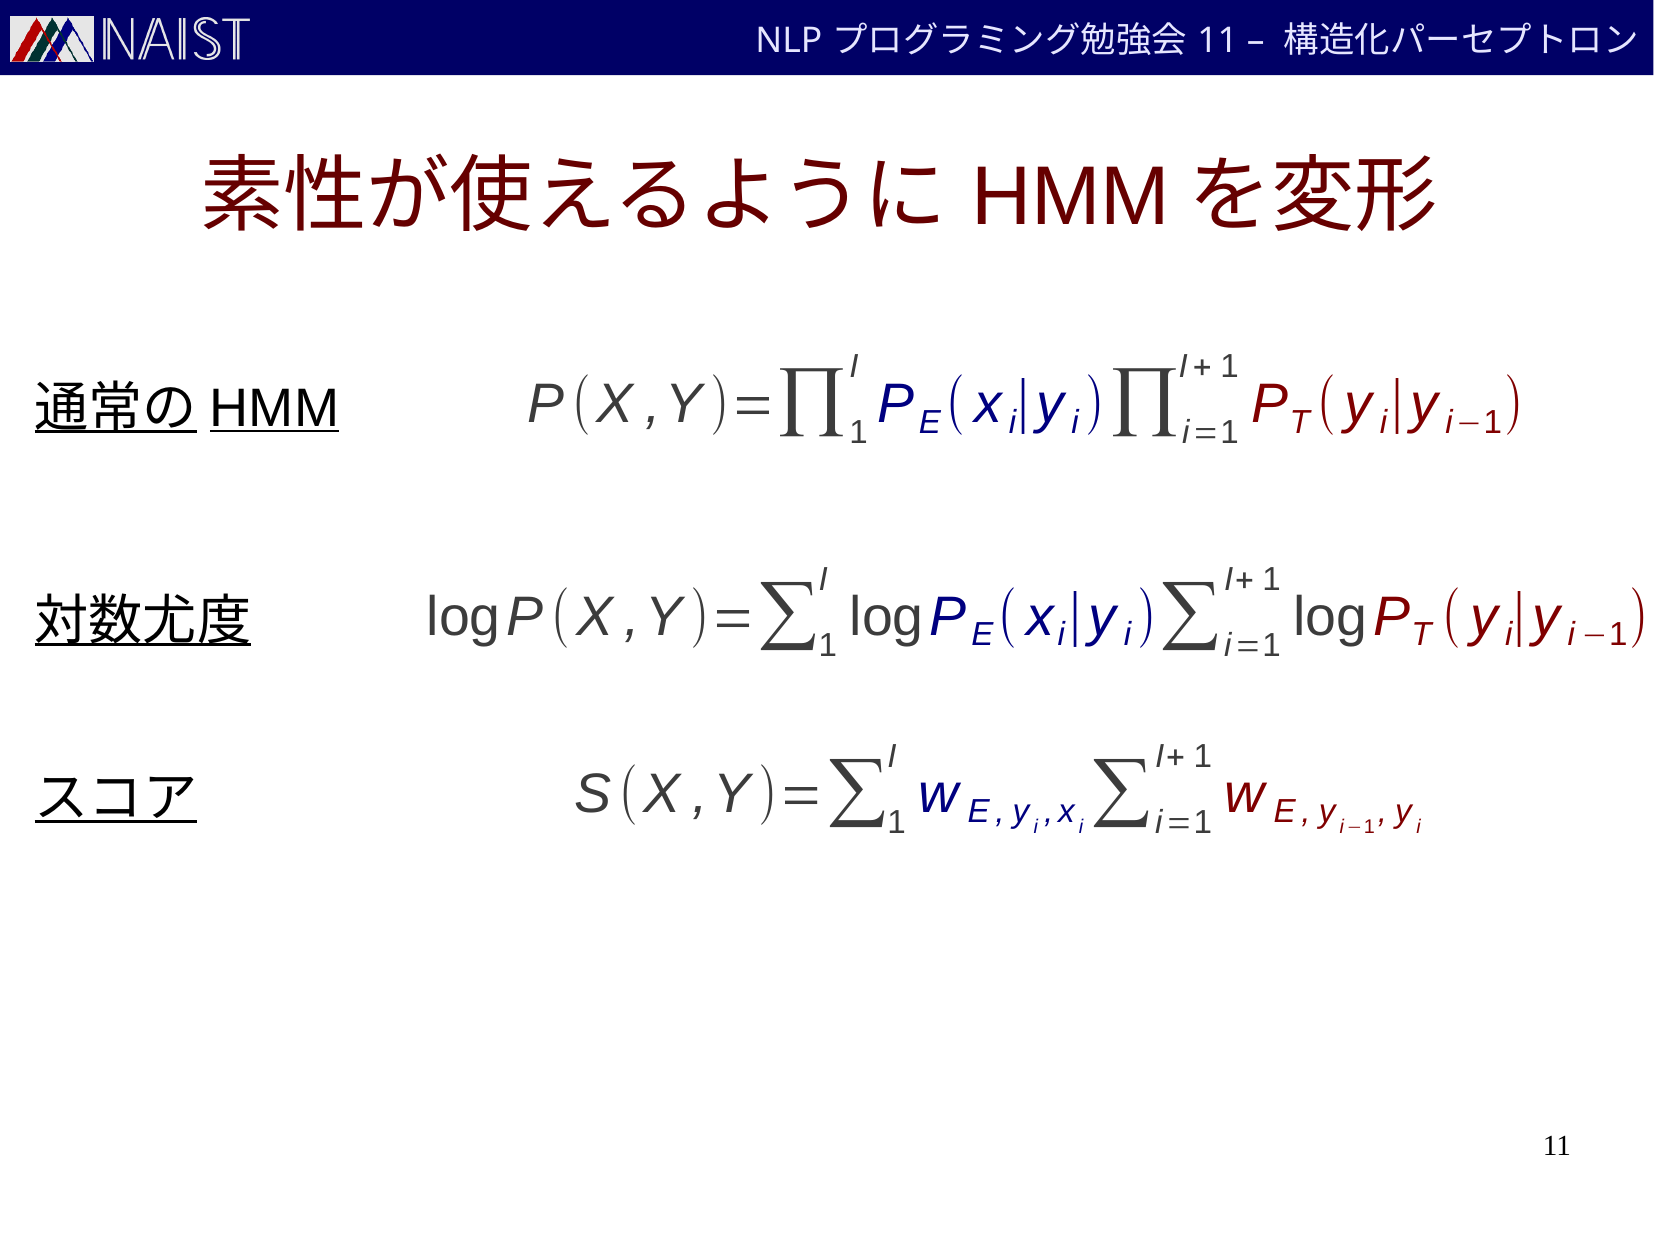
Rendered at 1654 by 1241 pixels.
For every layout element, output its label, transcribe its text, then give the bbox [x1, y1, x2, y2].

picture [10, 16, 94, 62]
picture [102, 17, 251, 60]
chart [513, 346, 1538, 452]
title 素性が使えるようにHMMを変形 [75, 100, 1564, 277]
chart [560, 735, 1437, 842]
chart [412, 558, 1654, 665]
text_box スコア [19, 758, 192, 837]
text_box 通常のHMM [19, 369, 354, 447]
text_box 対数尤度 [19, 581, 267, 660]
